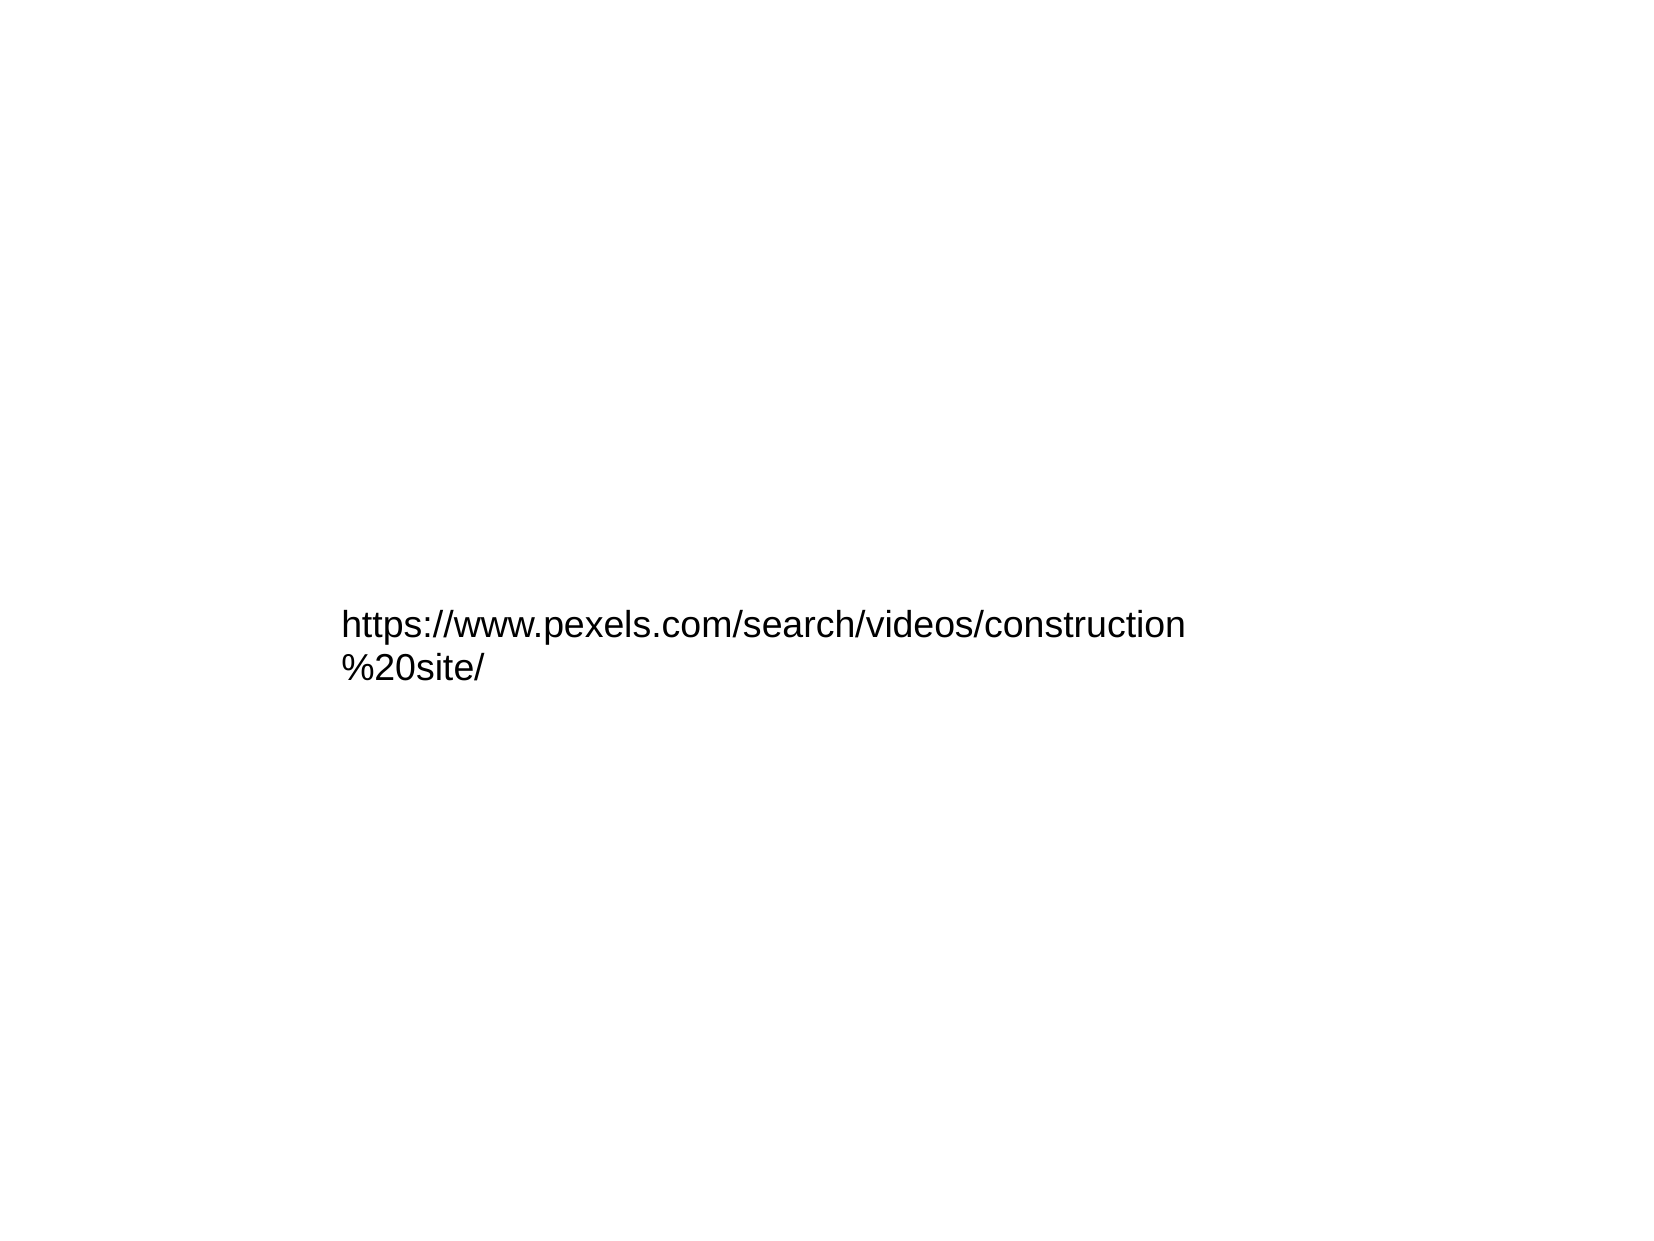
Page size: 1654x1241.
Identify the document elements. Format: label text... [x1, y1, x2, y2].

text_box https://www.pexels.com/search/videos/construction%20site/ [326, 596, 1343, 654]
